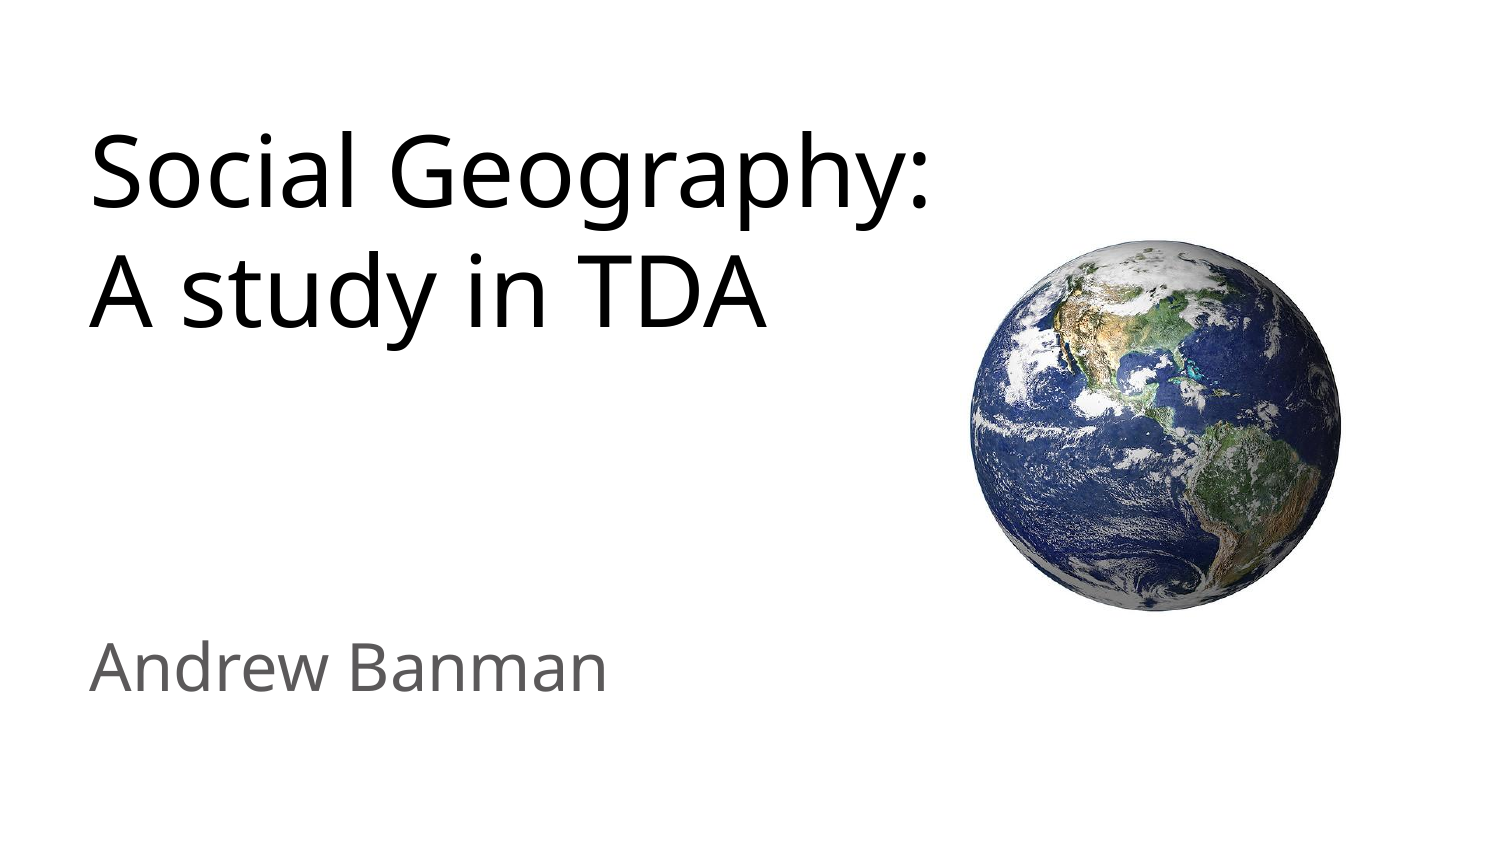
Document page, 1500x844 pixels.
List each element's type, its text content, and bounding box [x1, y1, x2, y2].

picture [960, 231, 1349, 620]
text_box Social Geography: A study in TDA [75, 92, 1425, 587]
text_box Andrew Banman [75, 609, 1425, 812]
